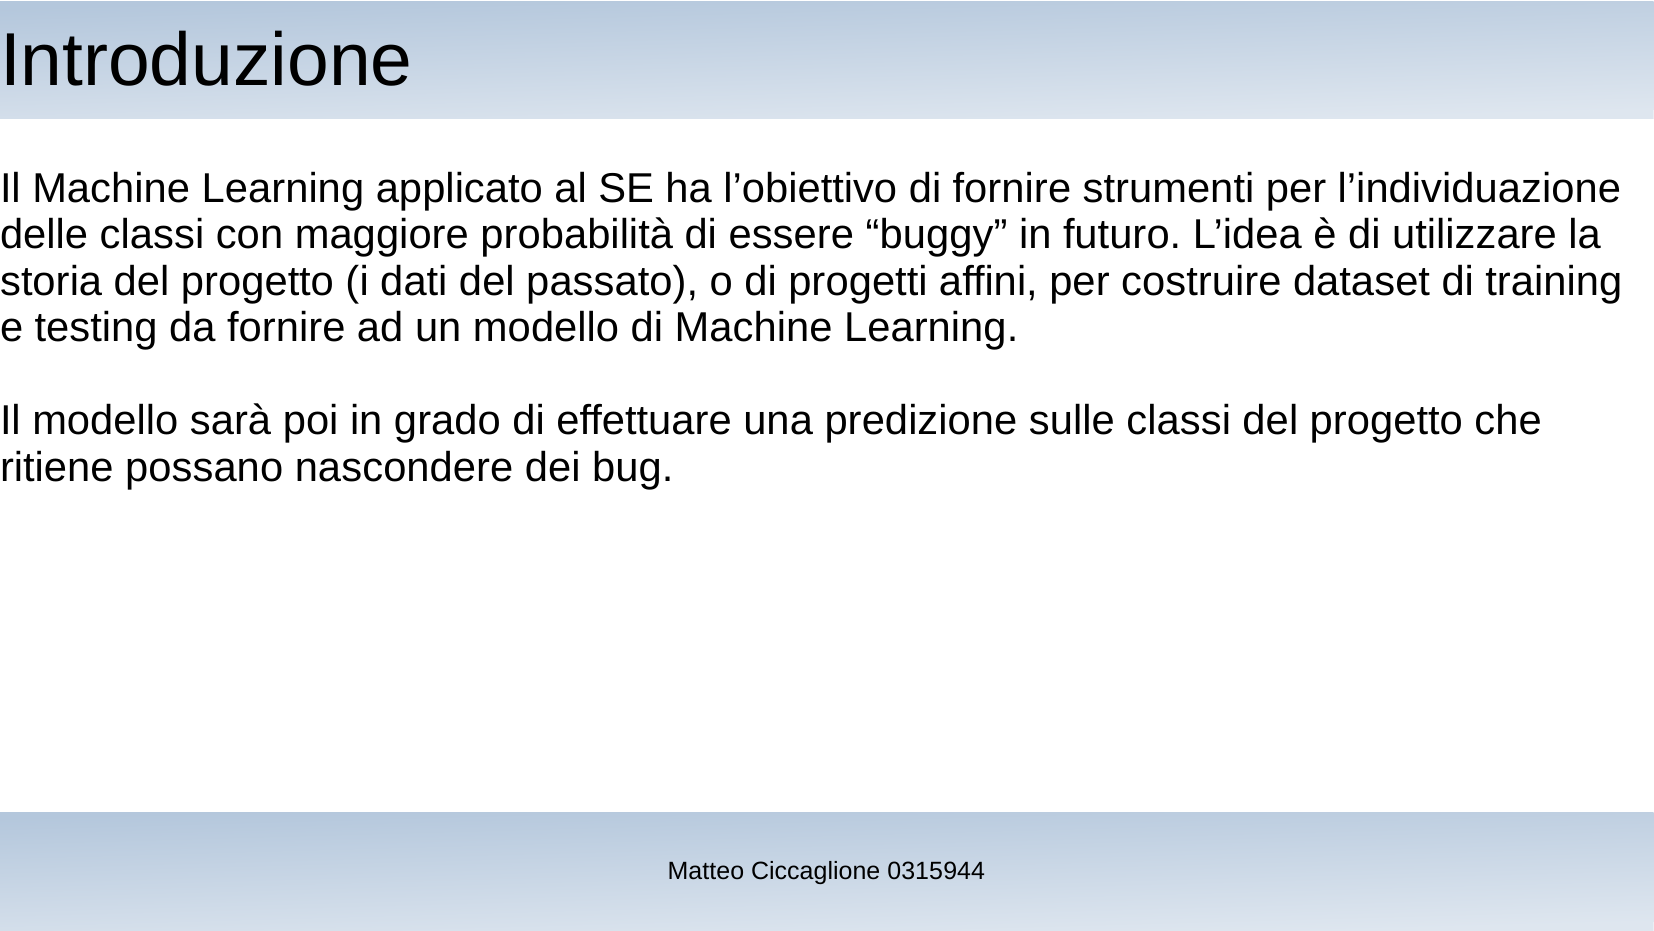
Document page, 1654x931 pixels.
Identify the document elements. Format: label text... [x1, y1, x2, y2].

title Matteo Ciccaglione 0315944 [0, 812, 1654, 931]
subtitle Il Machine Learning applicato al SE ha l’obiettivo di fornire strumenti per l’individuazione delle classi con maggiore probabilità di essere “buggy” in futuro. L’idea è di utilizzare la storia del progetto (i dati del passato), o di progetti affini, per costruire dataset di training e testing da fornire ad un modello di Machine Learning. Il modello sarà poi in grado di effettuare una predizione sulle classi del progetto che ritiene possano nascondere dei bug. [0, 119, 1654, 812]
title Introduzione [0, 1, 1654, 119]
